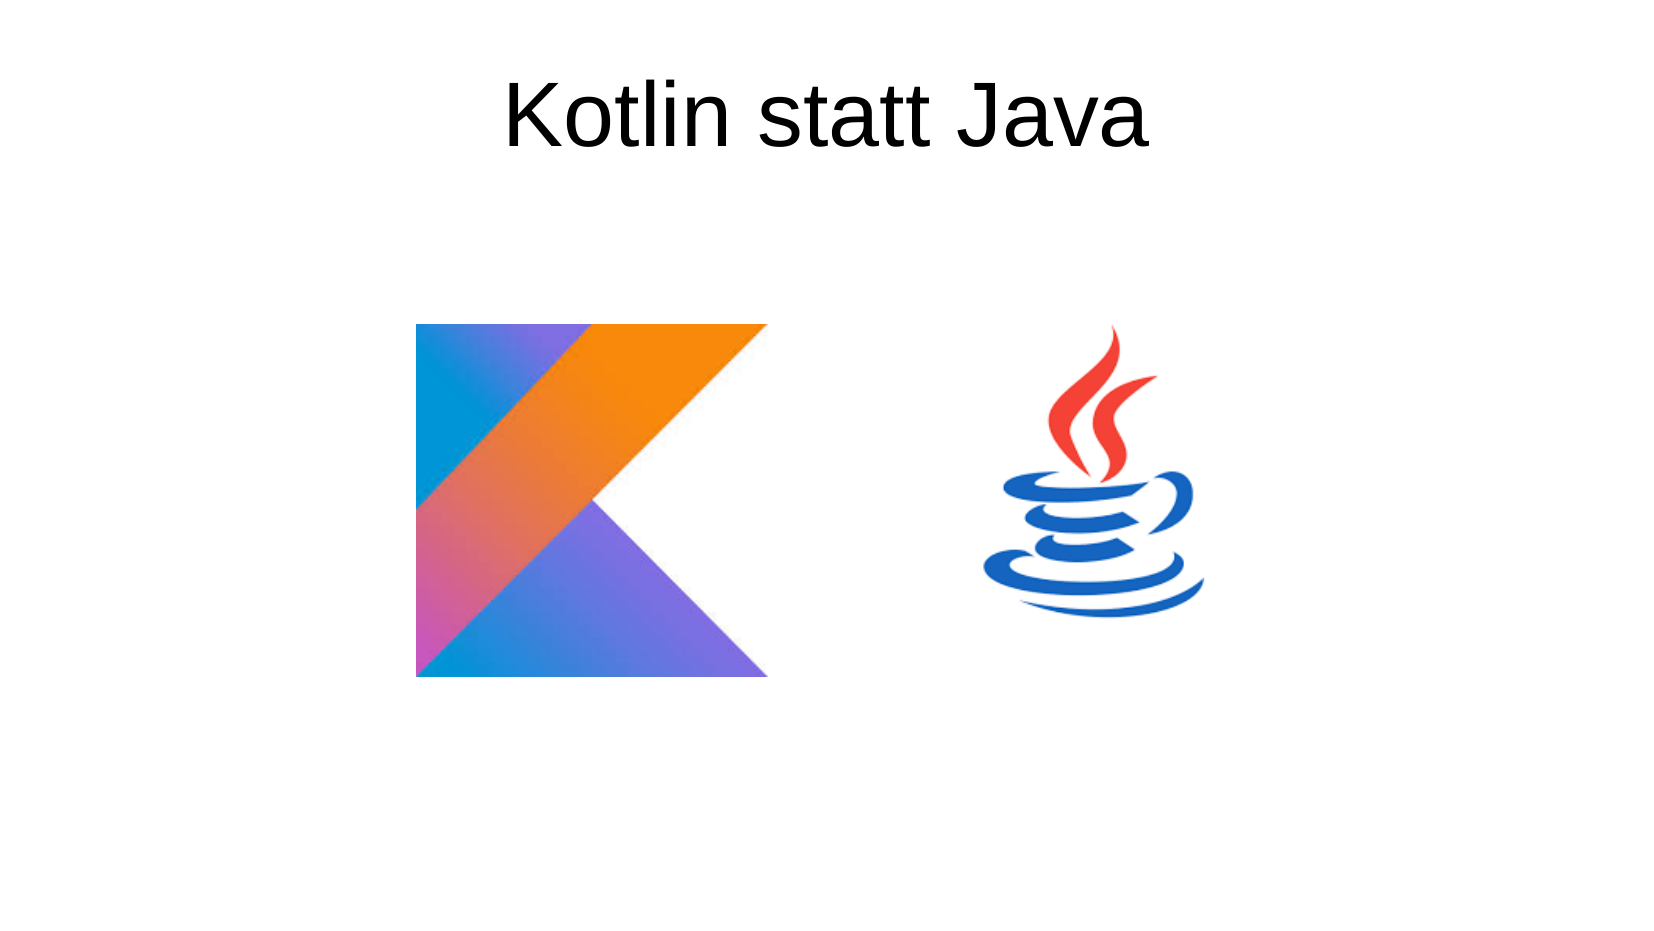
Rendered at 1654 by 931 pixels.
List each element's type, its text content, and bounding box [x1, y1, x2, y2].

title Kotlin statt Java [82, 37, 1571, 193]
picture [416, 324, 768, 677]
picture [918, 295, 1270, 647]
